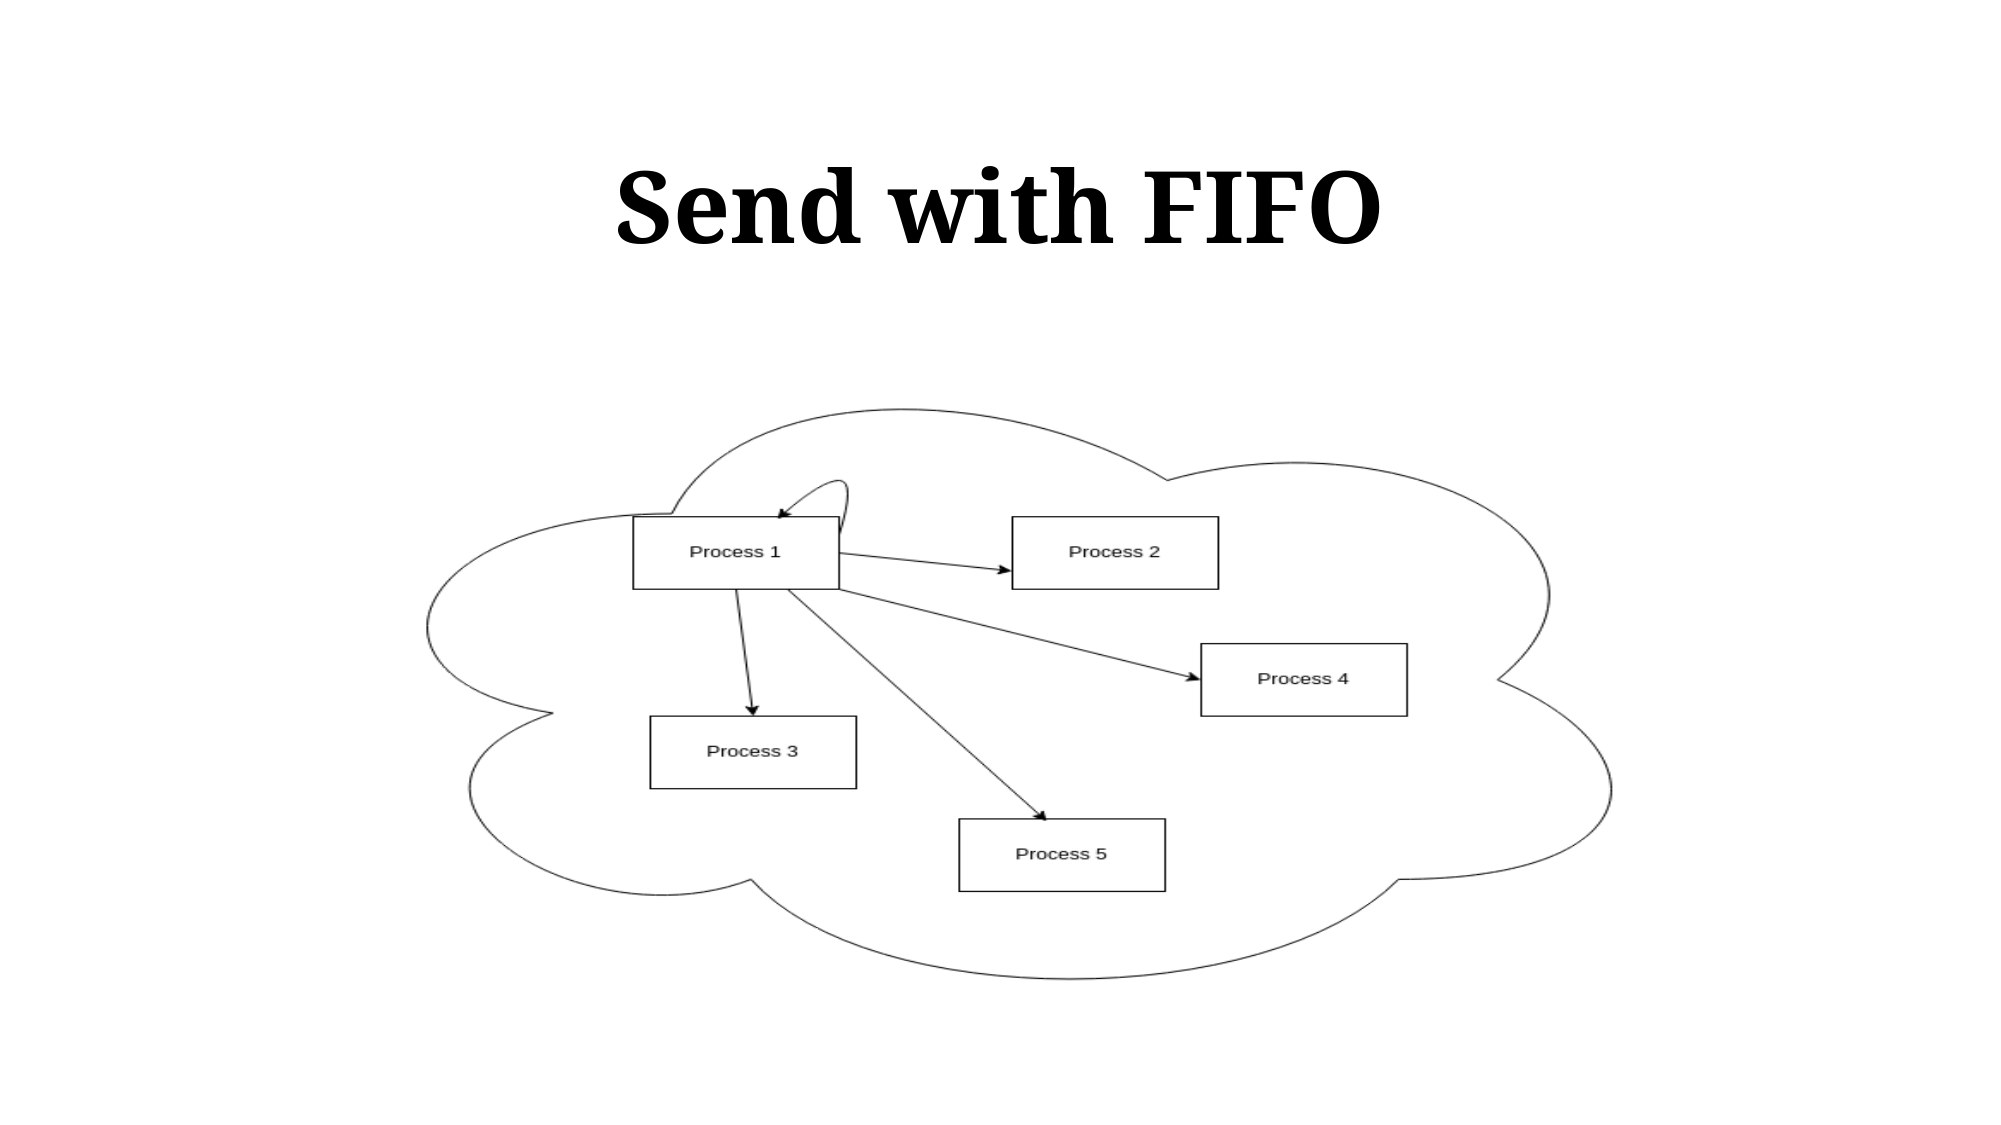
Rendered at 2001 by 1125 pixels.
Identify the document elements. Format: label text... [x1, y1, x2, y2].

picture [341, 348, 1664, 1013]
title Send with FIFO [175, 79, 1826, 344]
